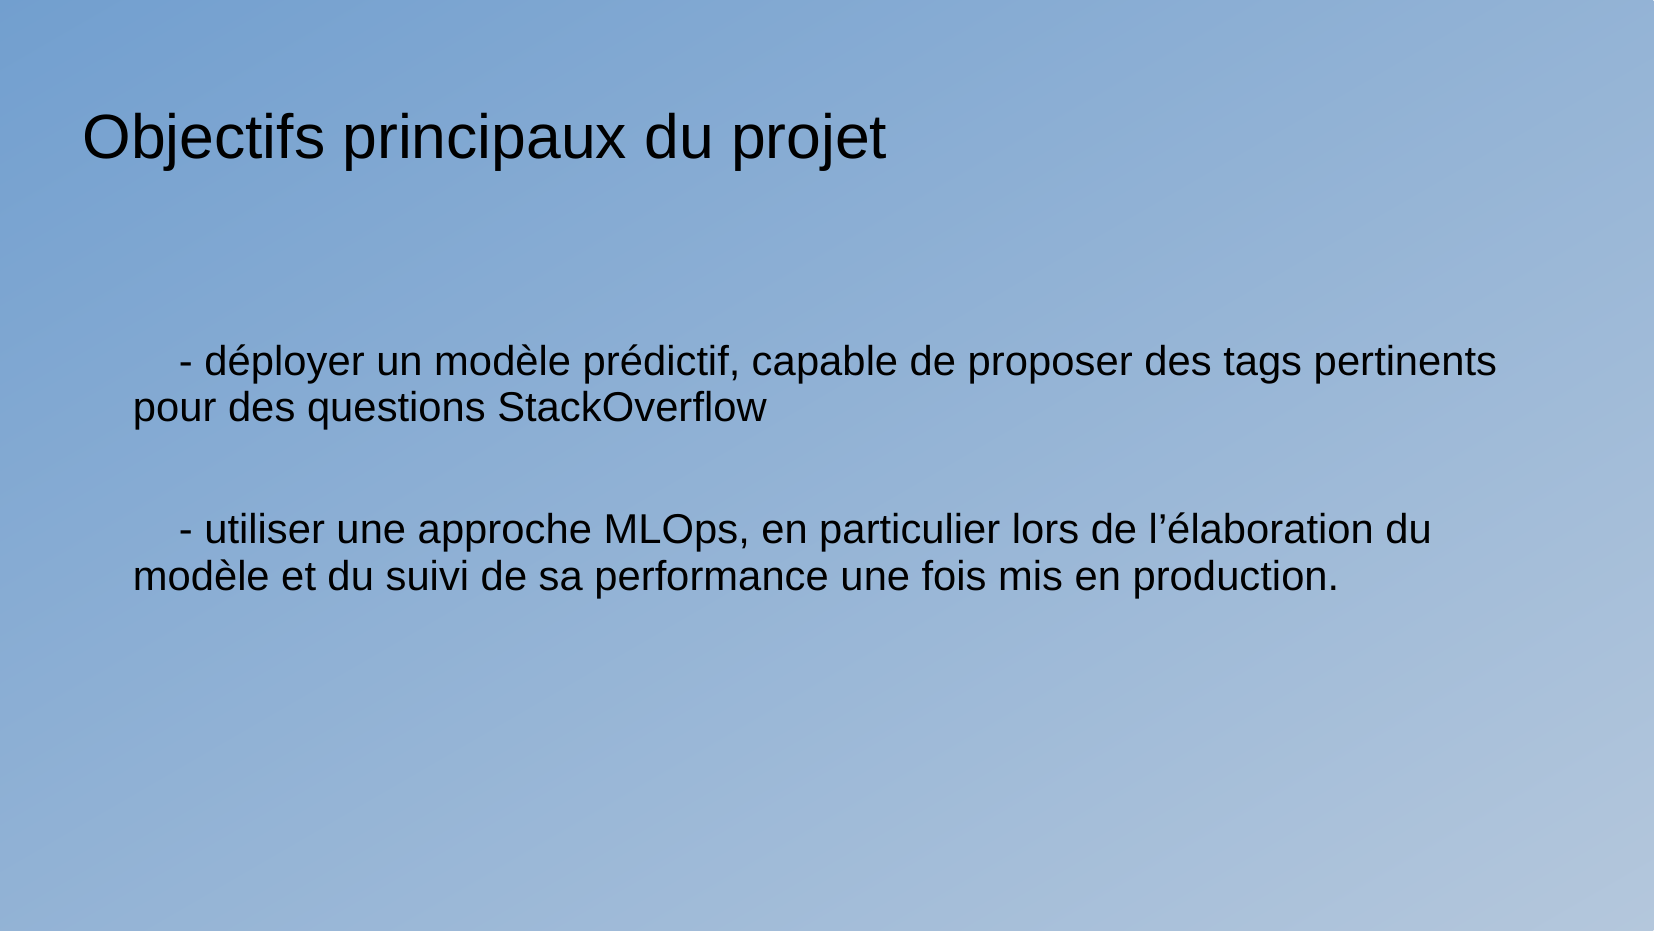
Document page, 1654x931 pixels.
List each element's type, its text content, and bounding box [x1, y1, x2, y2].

title Objectifs principaux du projet [82, 59, 1571, 215]
text_box - déployer un modèle prédictif, capable de proposer des tags pertinents pour des questions StackOverflow - utiliser une approche MLOps, en particulier lors de l’élaboration du modèle et du suivi de sa performance une fois mis en production. [118, 329, 1556, 607]
